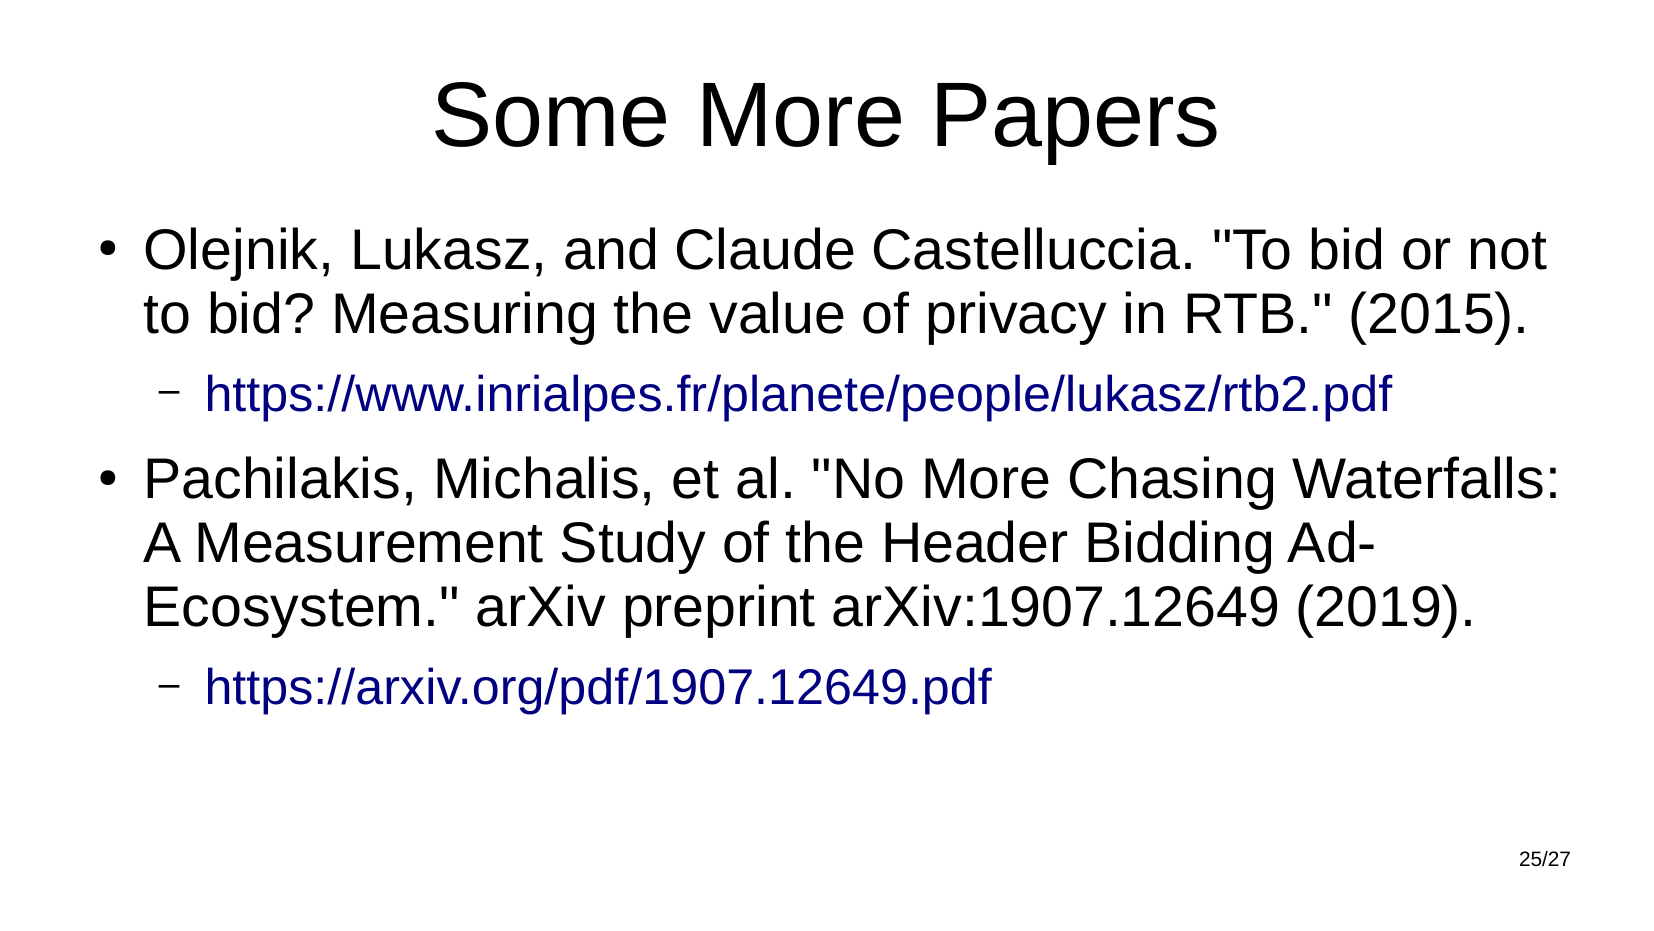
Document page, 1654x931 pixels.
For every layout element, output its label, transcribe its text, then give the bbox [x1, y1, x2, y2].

title Some More Papers [82, 37, 1571, 193]
list Olejnik, Lukasz, and Claude Castelluccia. "To bid or not to bid? Measuring the value of privacy in RTB." (2015). https://www.inrialpes.fr/planete/people/lukasz/rtb2.pdf Pachilakis, Michalis, et al. "No More Chasing Waterfalls: A Measurement Study of the Header Bidding Ad-Ecosystem." arXiv preprint arXiv:1907.12649 (2019). https://arxiv.org/pdf/1907.12649.pdf [82, 217, 1571, 758]
